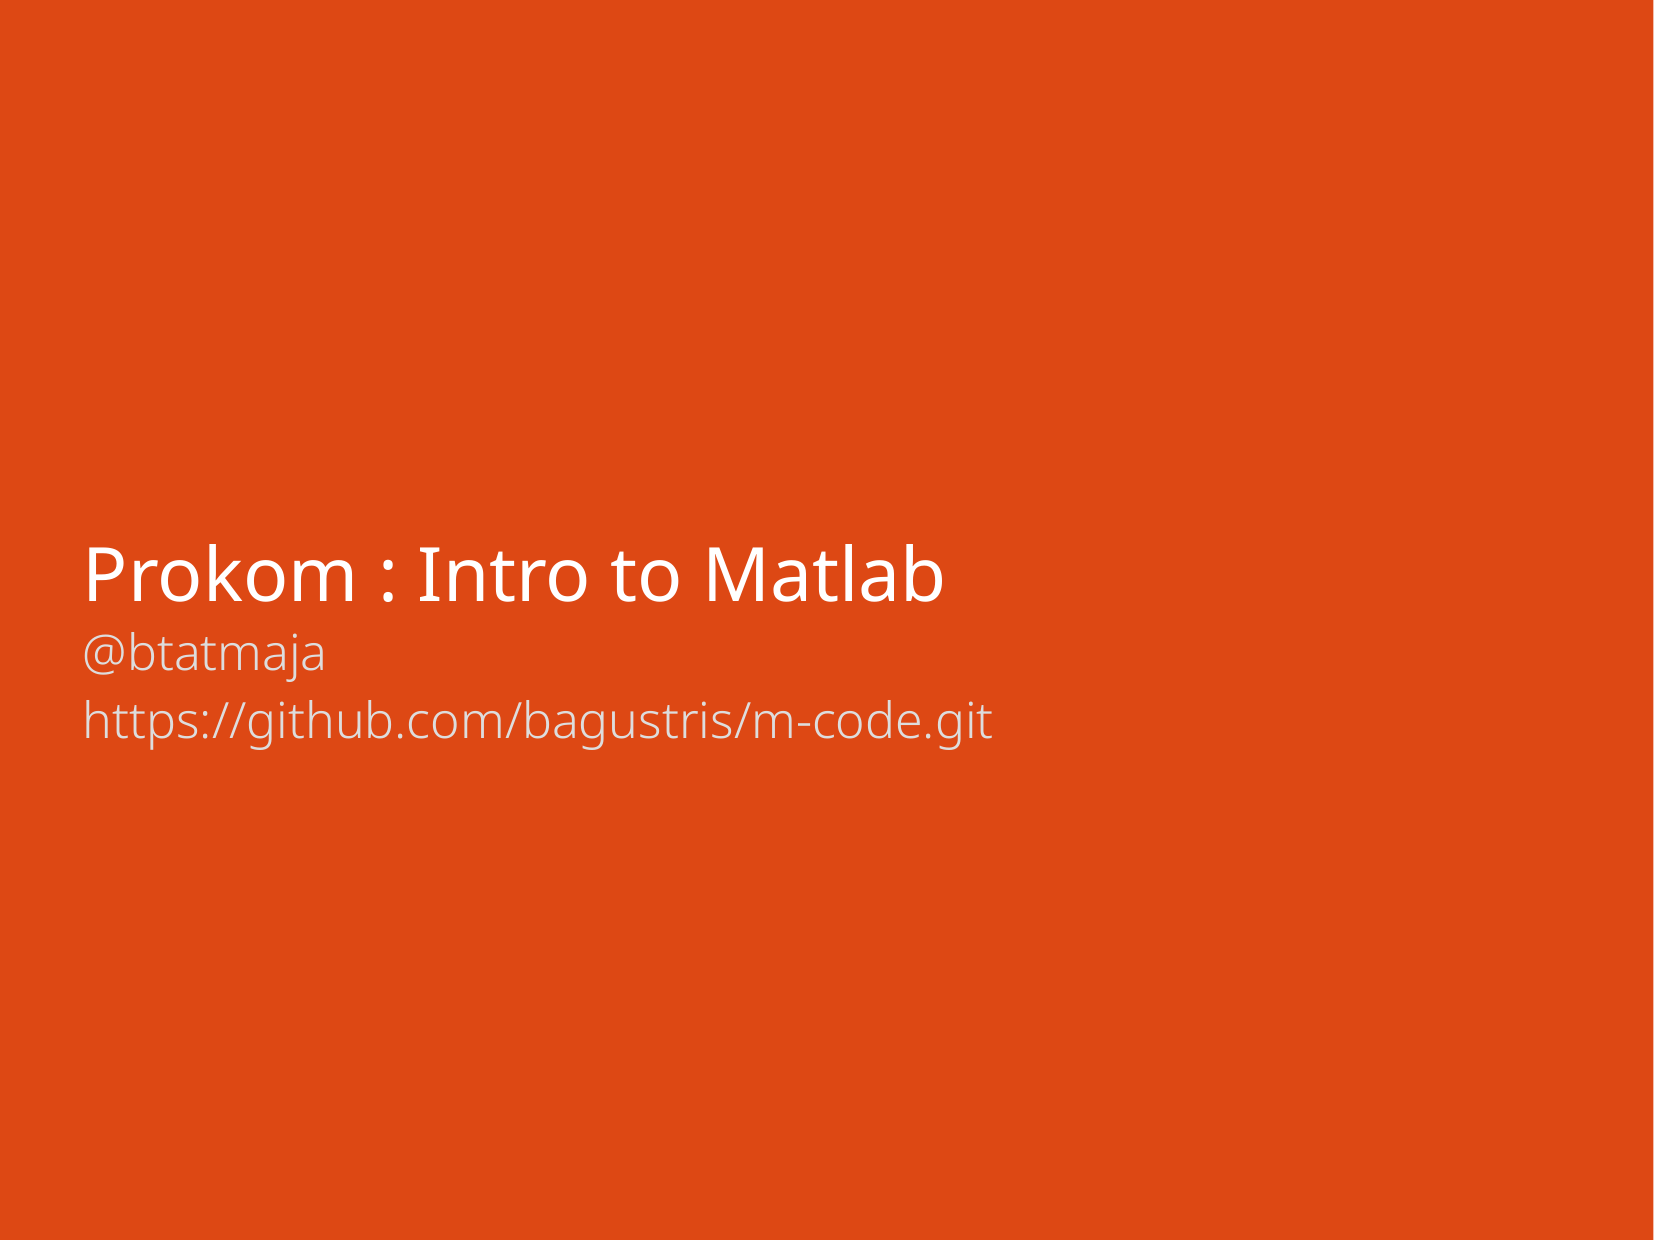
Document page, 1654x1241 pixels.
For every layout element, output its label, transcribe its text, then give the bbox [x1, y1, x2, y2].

subtitle @btatmaja https://github.com/bagustris/m-code.git [82, 628, 1571, 742]
title Prokom : Intro to Matlab [82, 519, 1571, 626]
